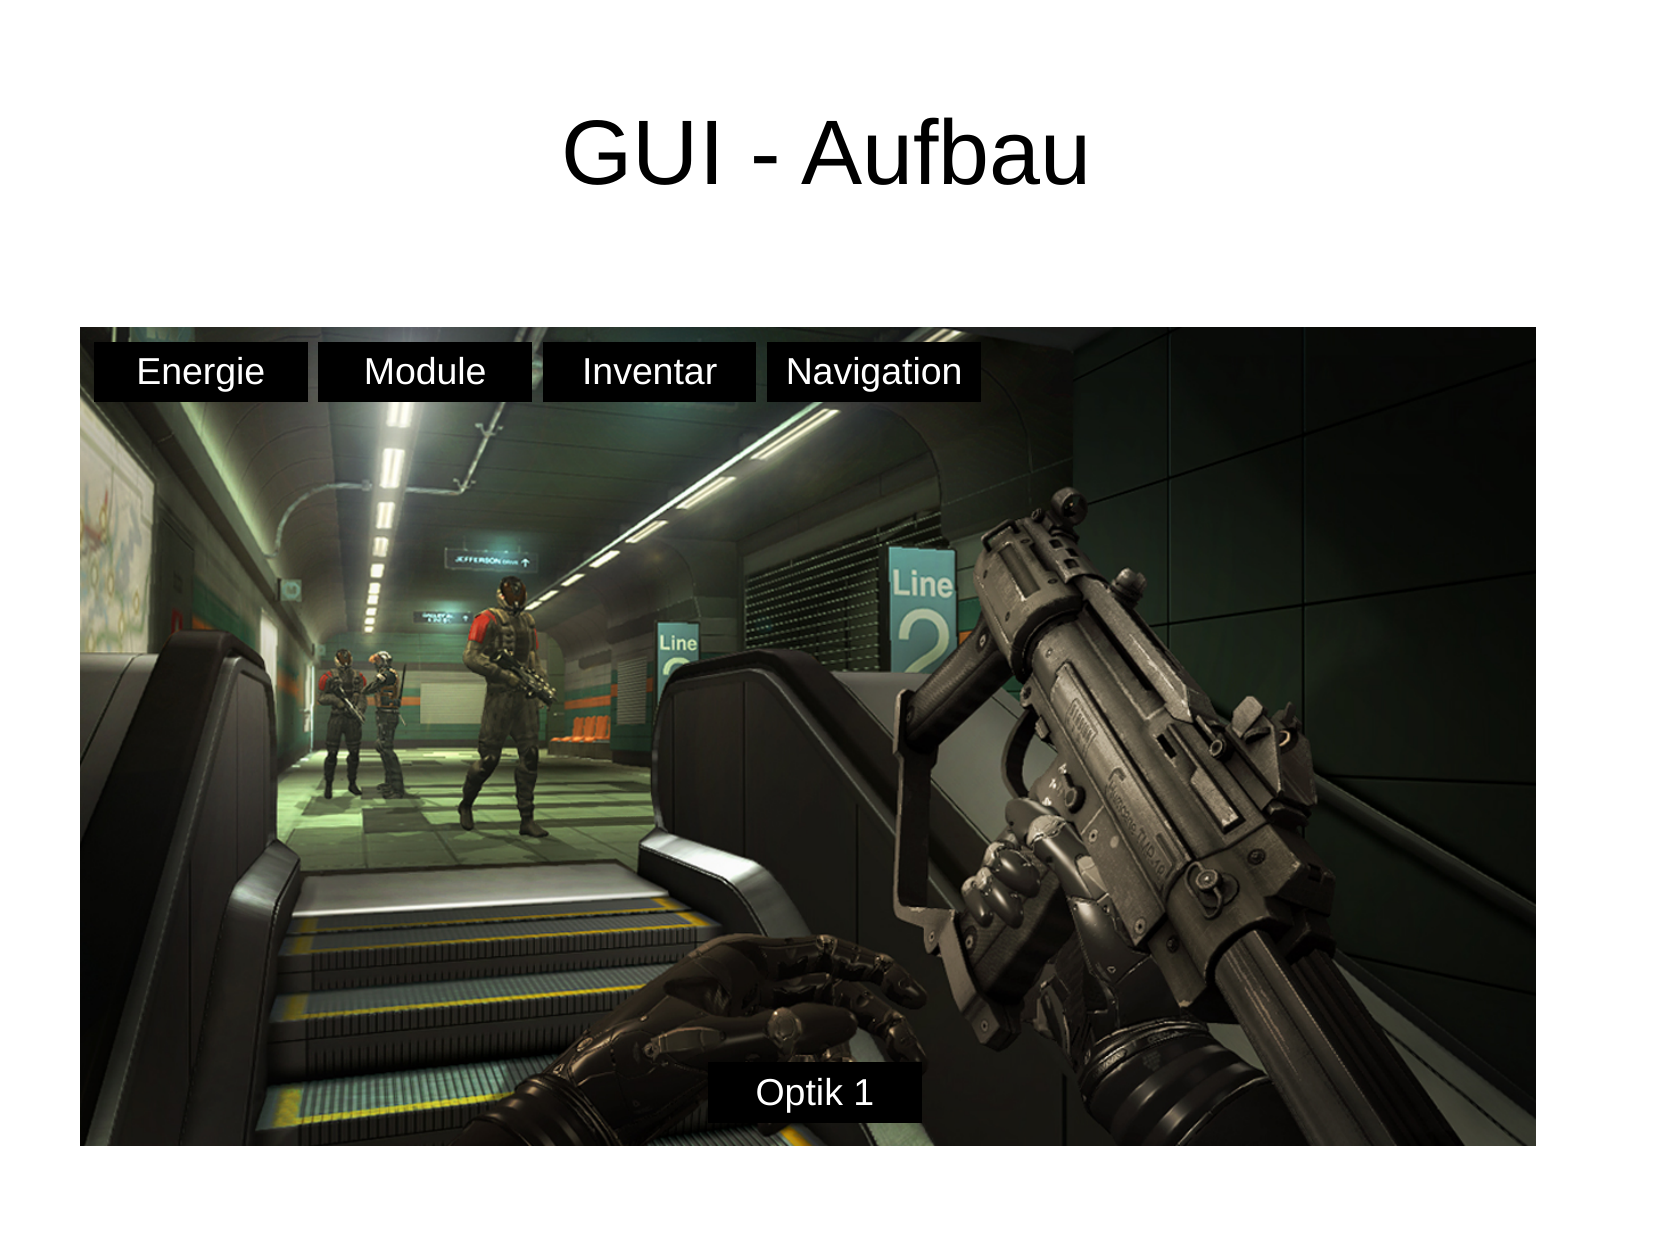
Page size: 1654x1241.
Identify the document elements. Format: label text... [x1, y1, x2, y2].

text_box Inventar [543, 342, 756, 402]
text_box Energie [94, 342, 308, 402]
text_box Optik 1 [708, 1062, 922, 1123]
picture [80, 327, 1536, 1146]
text_box Module [318, 342, 532, 402]
text_box Navigation [767, 342, 981, 402]
title GUI - Aufbau [82, 49, 1571, 257]
